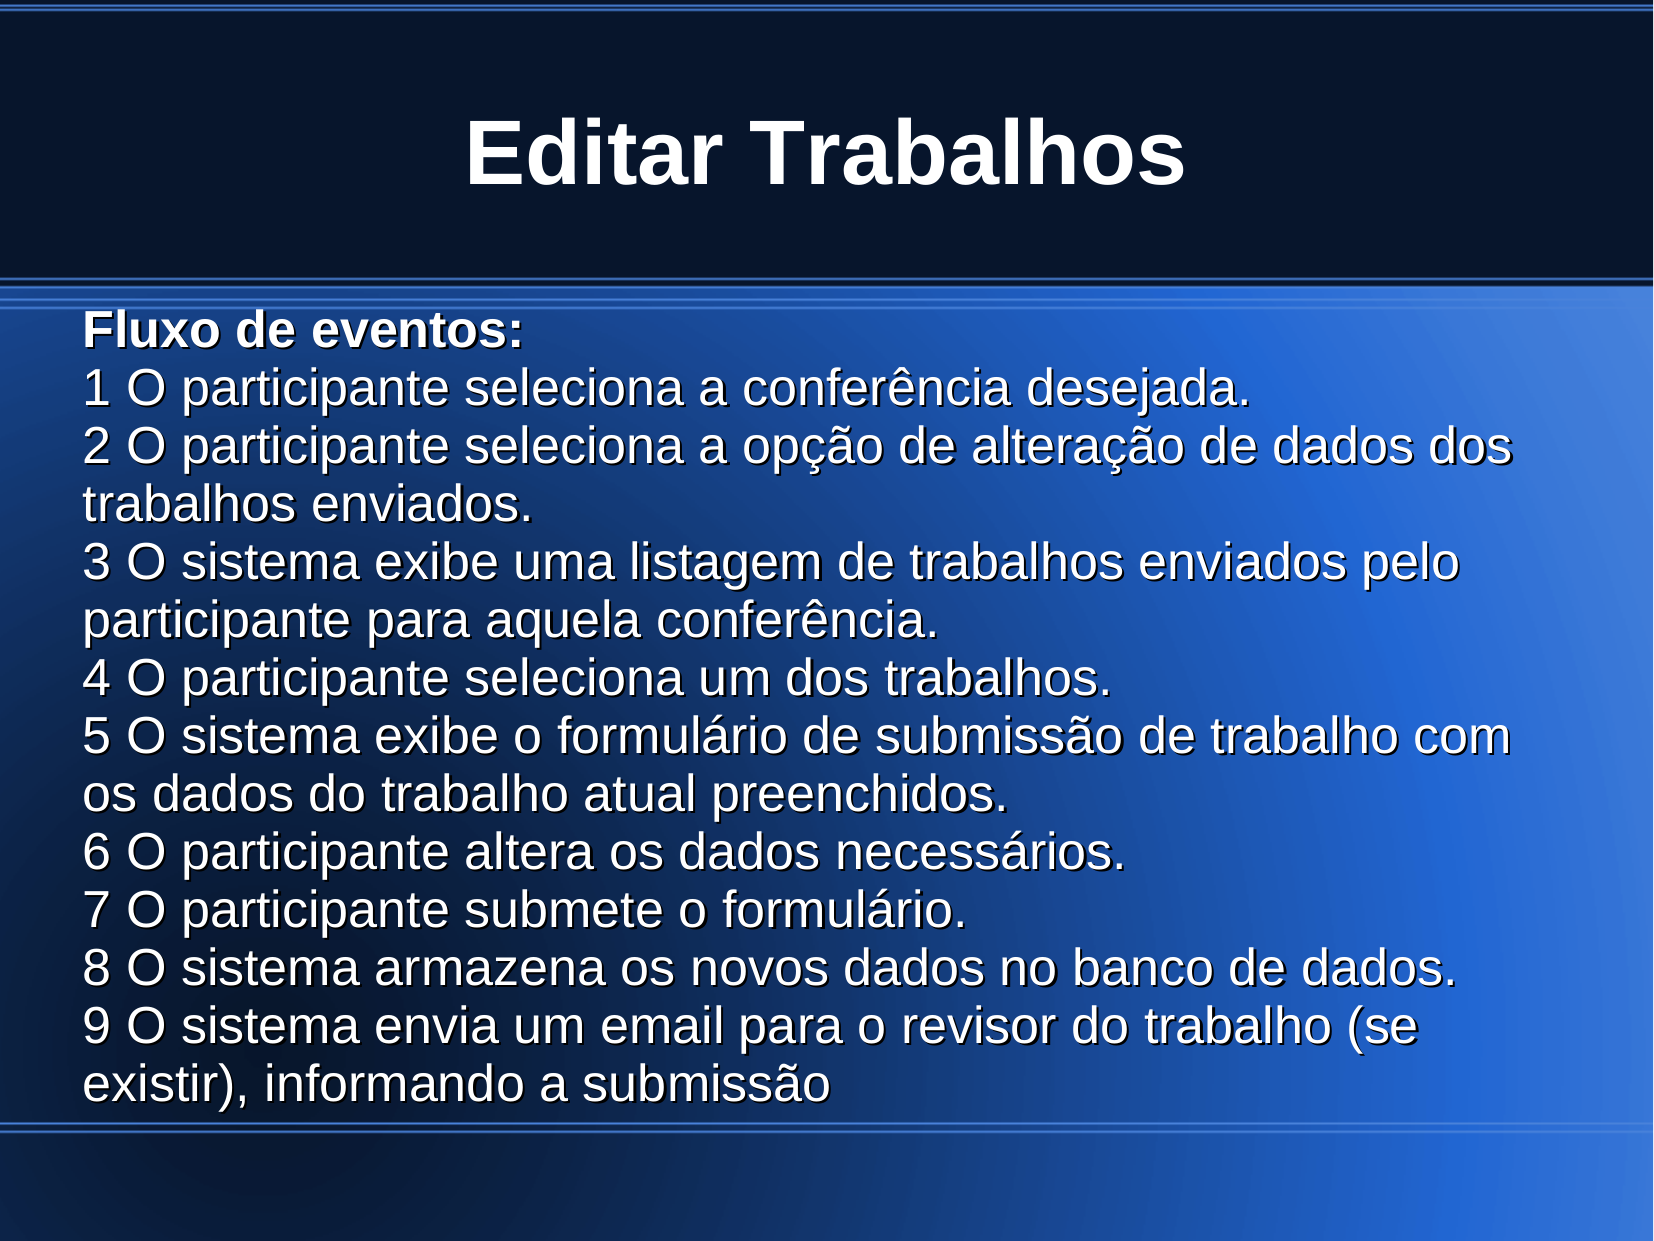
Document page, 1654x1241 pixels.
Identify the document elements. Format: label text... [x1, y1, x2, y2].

title Editar Trabalhos [82, 49, 1571, 252]
picture [0, 0, 1654, 1241]
subtitle Fluxo de eventos: 1 O participante seleciona a conferência desejada. 2 O participante seleciona a opção de alteração de dados dos trabalhos enviados. 3 O sistema exibe uma listagem de trabalhos enviados pelo participante para aquela conferência. 4 O participante seleciona um dos trabalhos. 5 O sistema exibe o formulário de submissão de trabalho com os dados do trabalho atual preenchidos. 6 O participante altera os dados necessários. 7 O participante submete o formulário. 8 O sistema armazena os novos dados no banco de dados. 9 O sistema envia um email para o revisor do trabalho (se existir), informando a submissão [82, 252, 1571, 1160]
